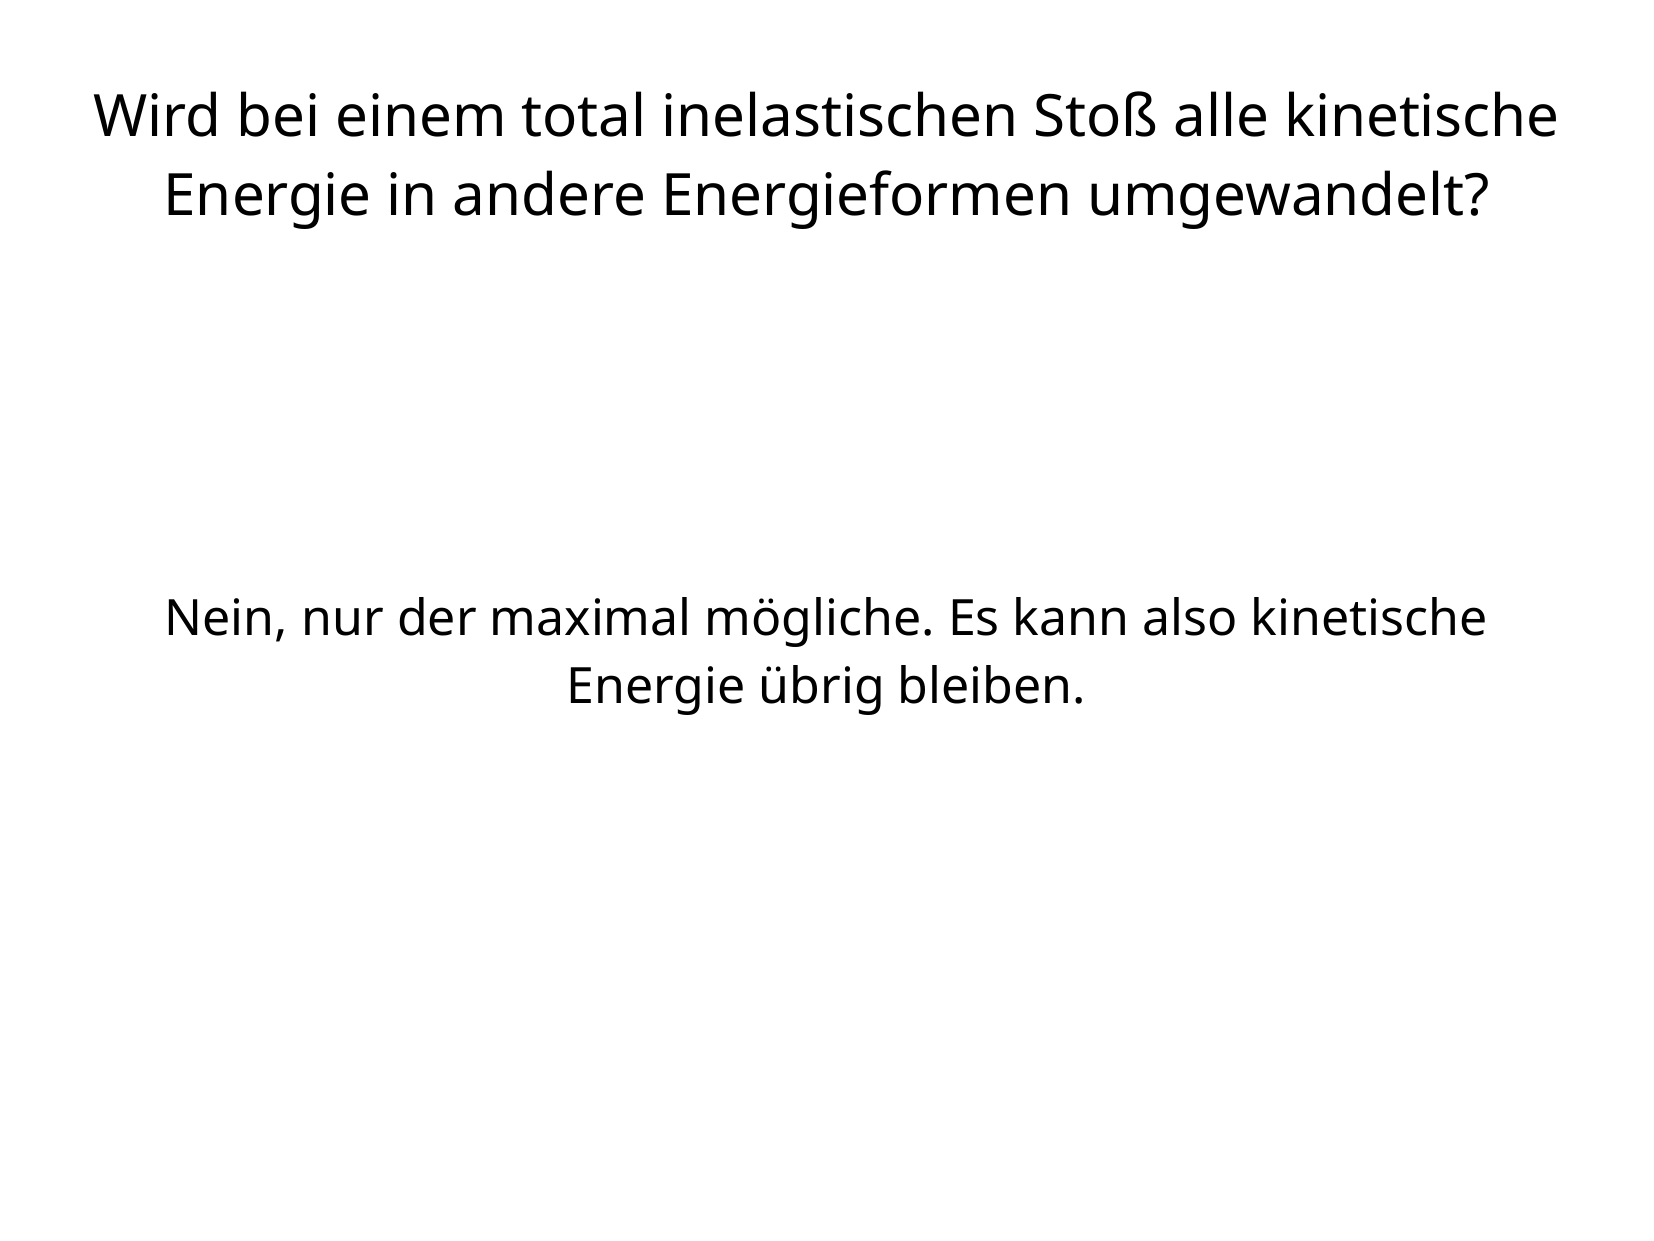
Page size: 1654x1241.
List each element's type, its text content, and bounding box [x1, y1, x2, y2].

title Wird bei einem total inelastischen Stoß alle kinetische Energie in andere Energieformen umgewandelt? [82, 49, 1571, 257]
subtitle Nein, nur der maximal mögliche. Es kann also kinetische Energie übrig bleiben. [82, 290, 1571, 1010]
